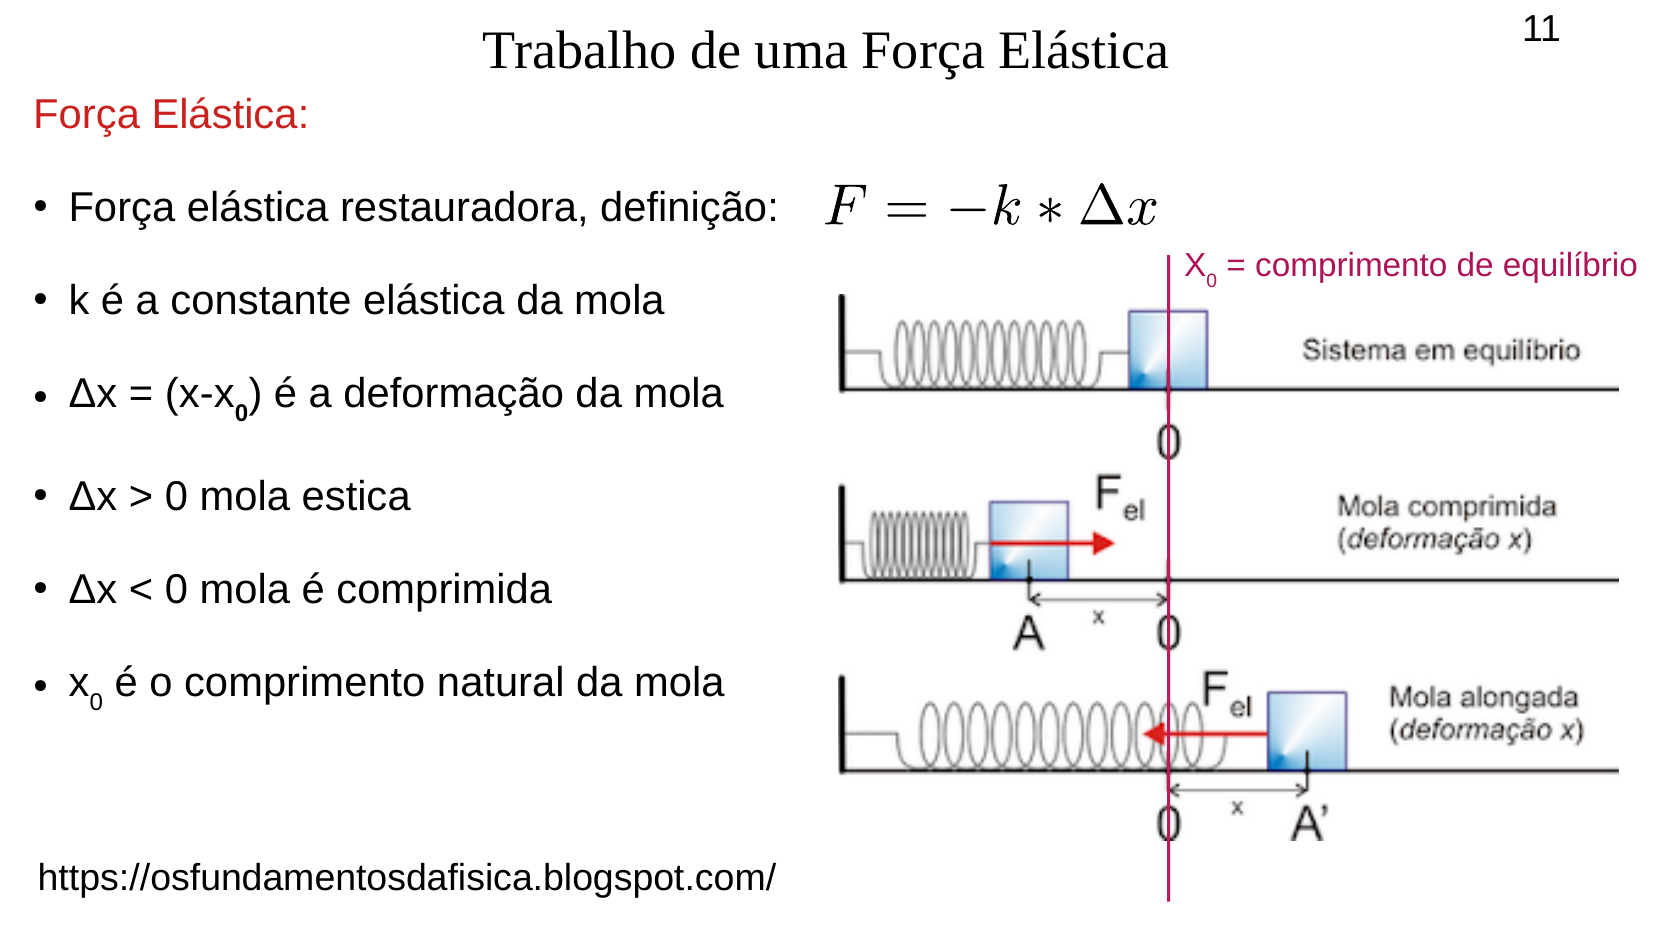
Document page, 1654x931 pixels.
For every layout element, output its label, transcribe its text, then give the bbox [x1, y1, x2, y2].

text_box Trabalho de uma Força Elástica [468, 0, 1186, 88]
text_box X0 = comprimento de equilíbrio [1169, 238, 1654, 299]
picture [838, 294, 1167, 841]
text_box <number> [1507, 0, 1654, 71]
text_box Força Elástica: Força elástica restauradora, definição: k é a constante elástica da mola Δx = (x-x0) é a deformação da mola Δx > 0 mola estica Δx < 0 mola é comprimida x0 é o comprimento natural da mola [18, 83, 1625, 746]
picture [822, 182, 1157, 226]
picture [1171, 299, 1619, 841]
text_box https://osfundamentosdafisica.blogspot.com/ [22, 849, 792, 907]
